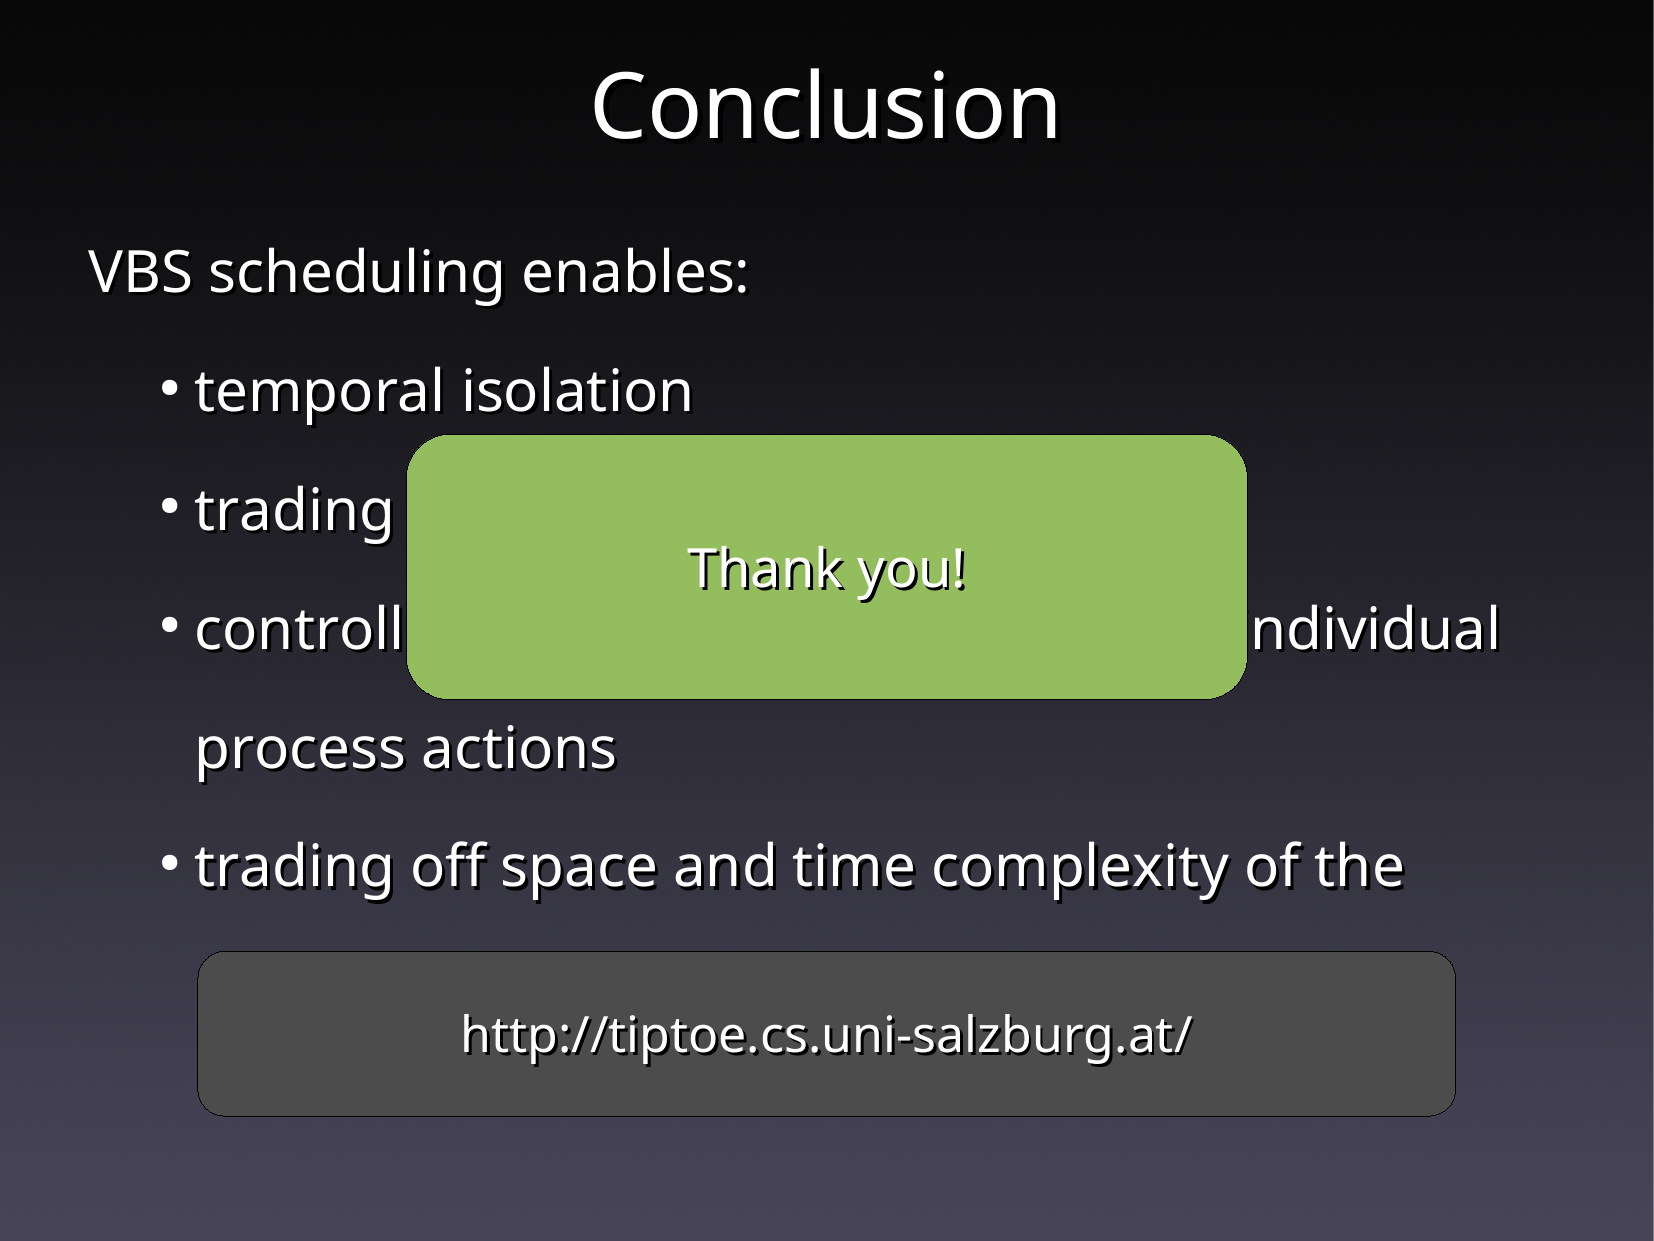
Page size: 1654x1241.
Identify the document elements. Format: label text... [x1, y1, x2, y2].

title Conclusion [120, 0, 1533, 208]
picture [0, 0, 1654, 1241]
text_box VBS scheduling enables: temporal isolation trading off throughput and latency controlling the response-time jitter of individual process actions trading off space and time complexity of the scheduling overhead [88, 230, 1573, 1011]
text_box Thank you! [406, 434, 1248, 700]
text_box http://tiptoe.cs.uni-salzburg.at/ [197, 951, 1456, 1117]
